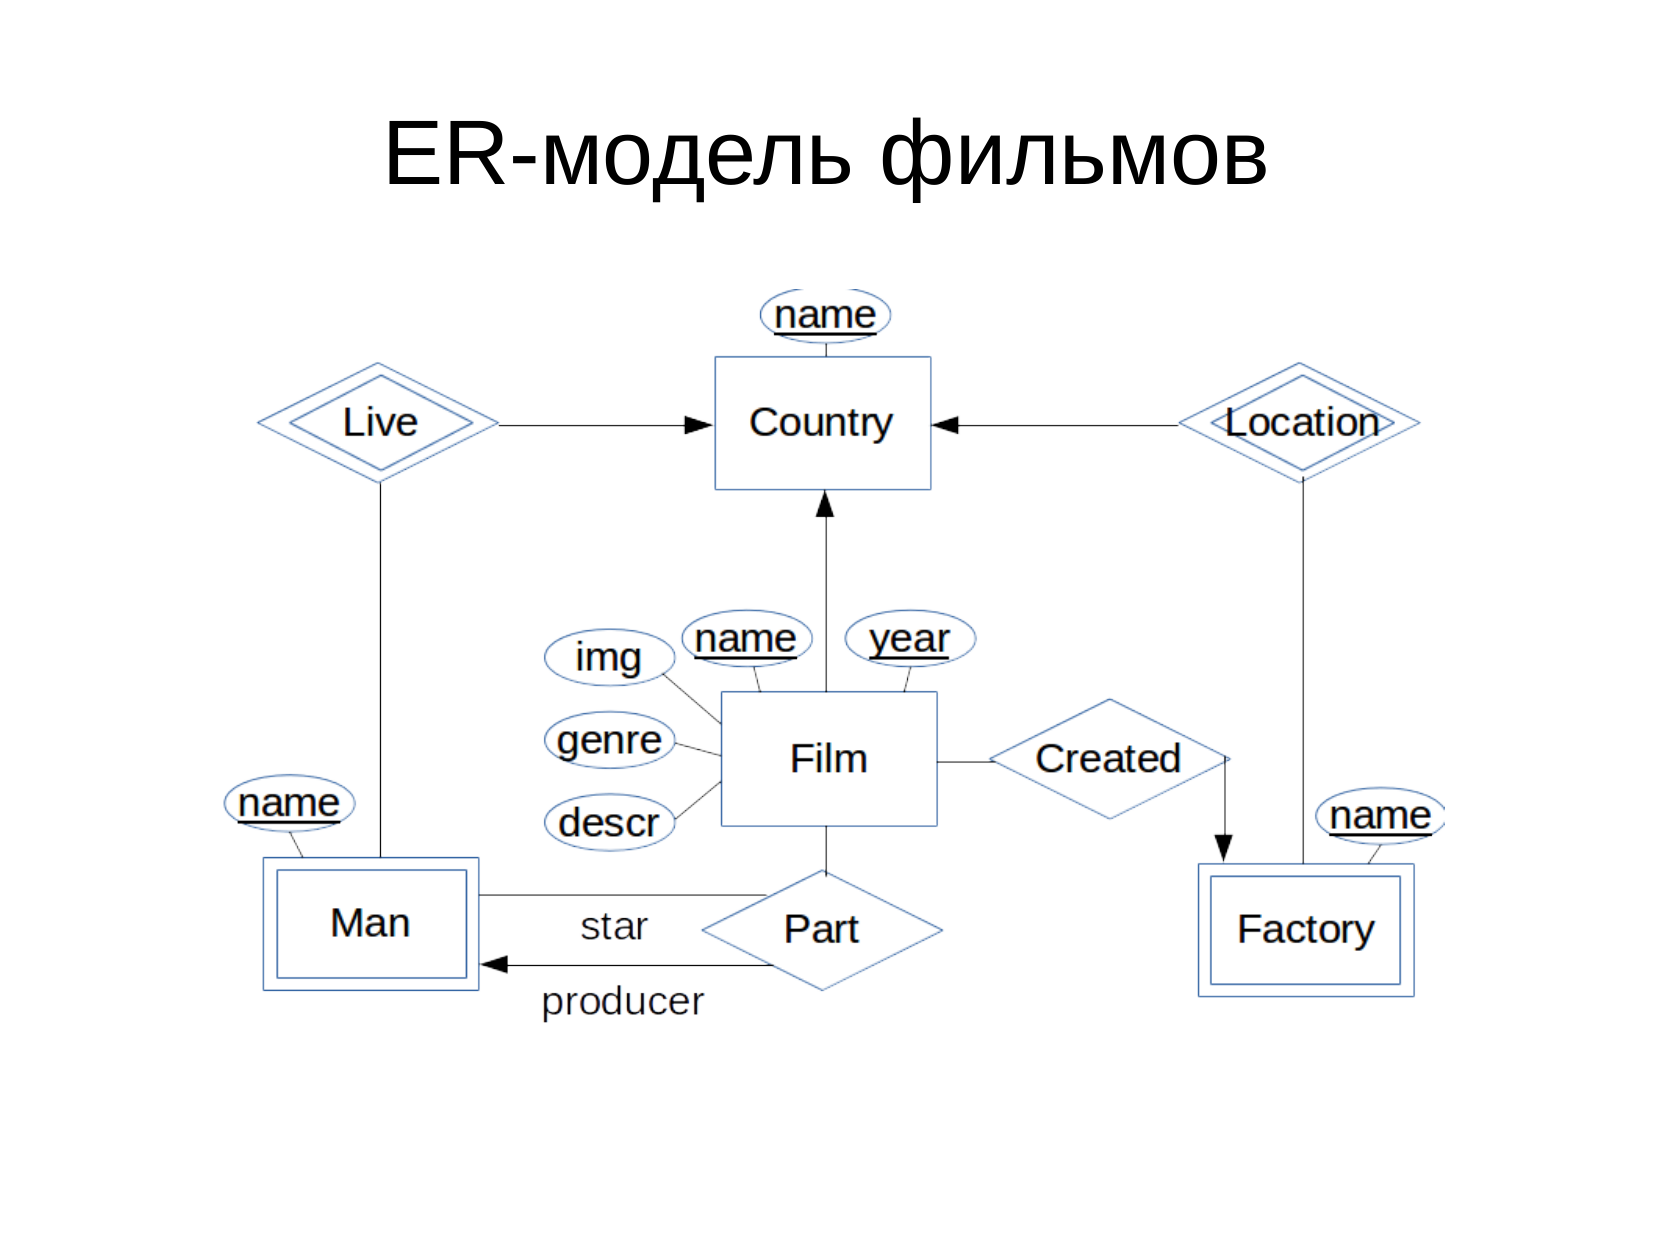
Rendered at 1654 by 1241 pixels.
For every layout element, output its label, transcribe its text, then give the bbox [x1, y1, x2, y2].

title ER-модель фильмов [82, 49, 1571, 257]
picture [222, 289, 1445, 1026]
